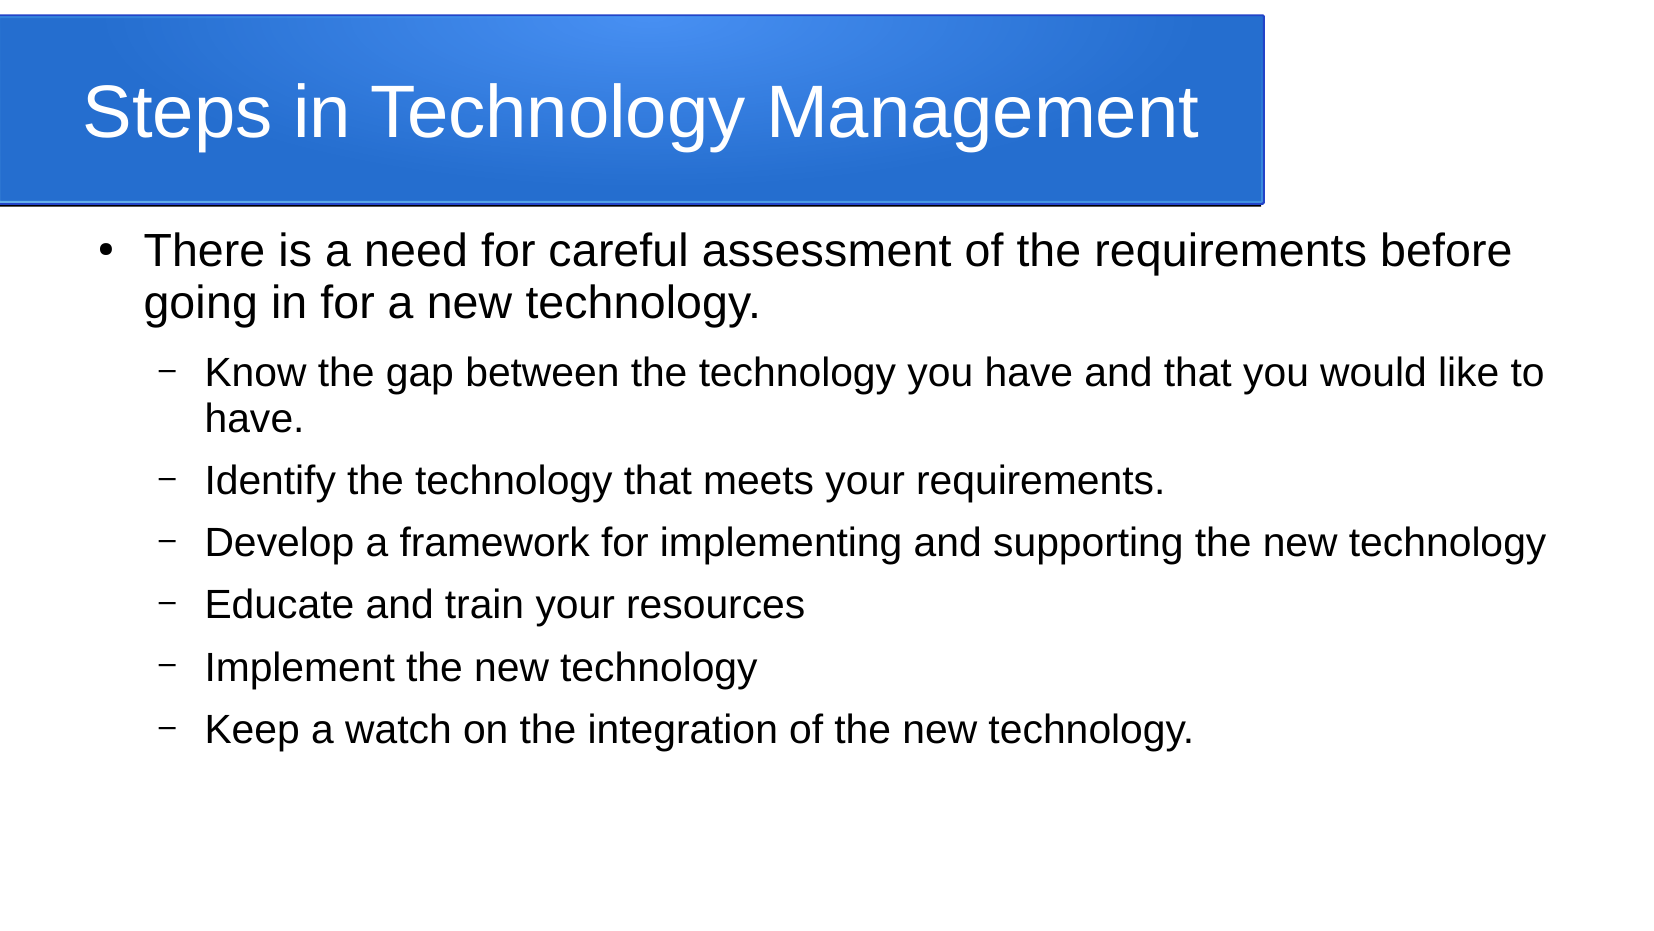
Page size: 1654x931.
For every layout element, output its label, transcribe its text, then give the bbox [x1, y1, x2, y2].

title Steps in Technology Management [82, 35, 1235, 189]
list There is a need for careful assessment of the requirements before going in for a new technology. Know the gap between the technology you have and that you would like to have. Identify the technology that meets your requirements. Develop a framework for implementing and supporting the new technology Educate and train your resources Implement the new technology Keep a watch on the integration of the new technology. [82, 224, 1576, 764]
